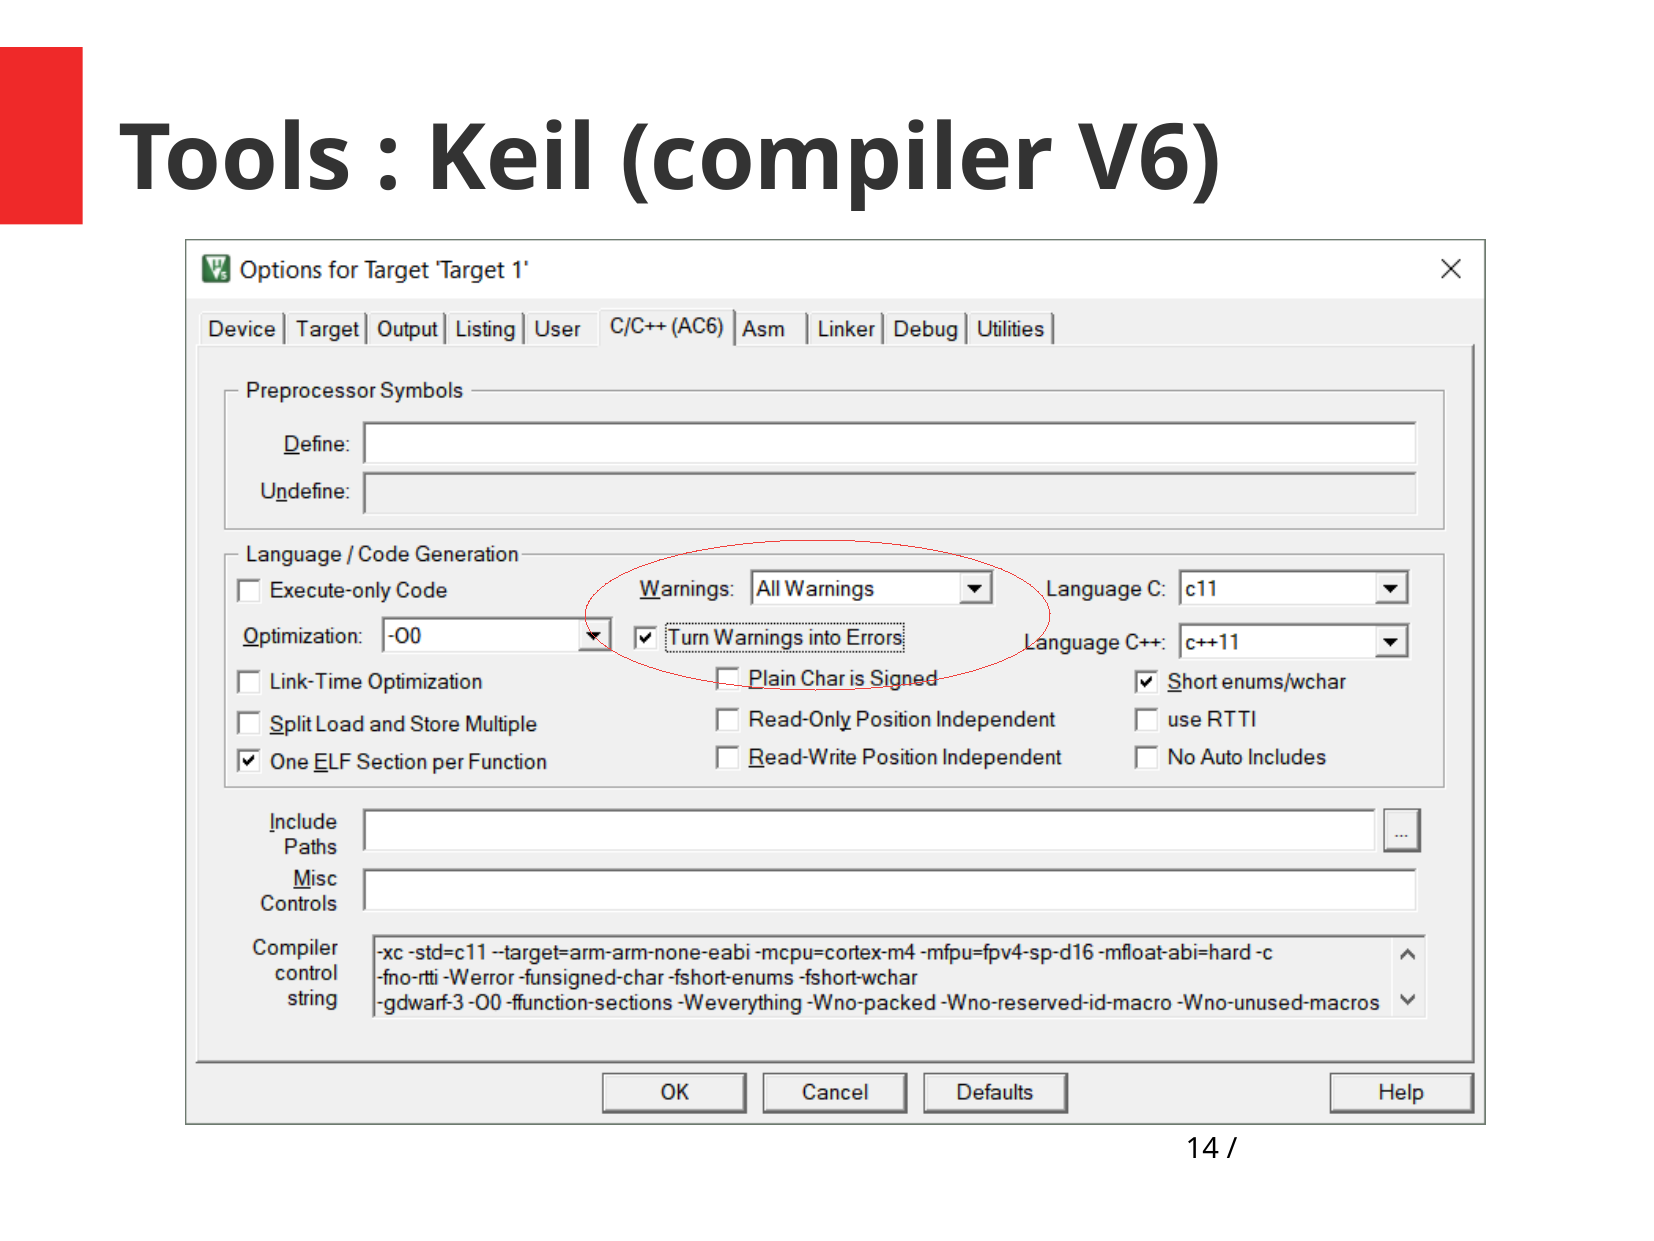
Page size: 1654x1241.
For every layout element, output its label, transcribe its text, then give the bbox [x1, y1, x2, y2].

title Tools : Keil (compiler V6) [118, 49, 1571, 257]
text_box [585, 540, 1051, 691]
text_box / [1185, 1129, 1571, 1216]
picture [185, 239, 1486, 1126]
